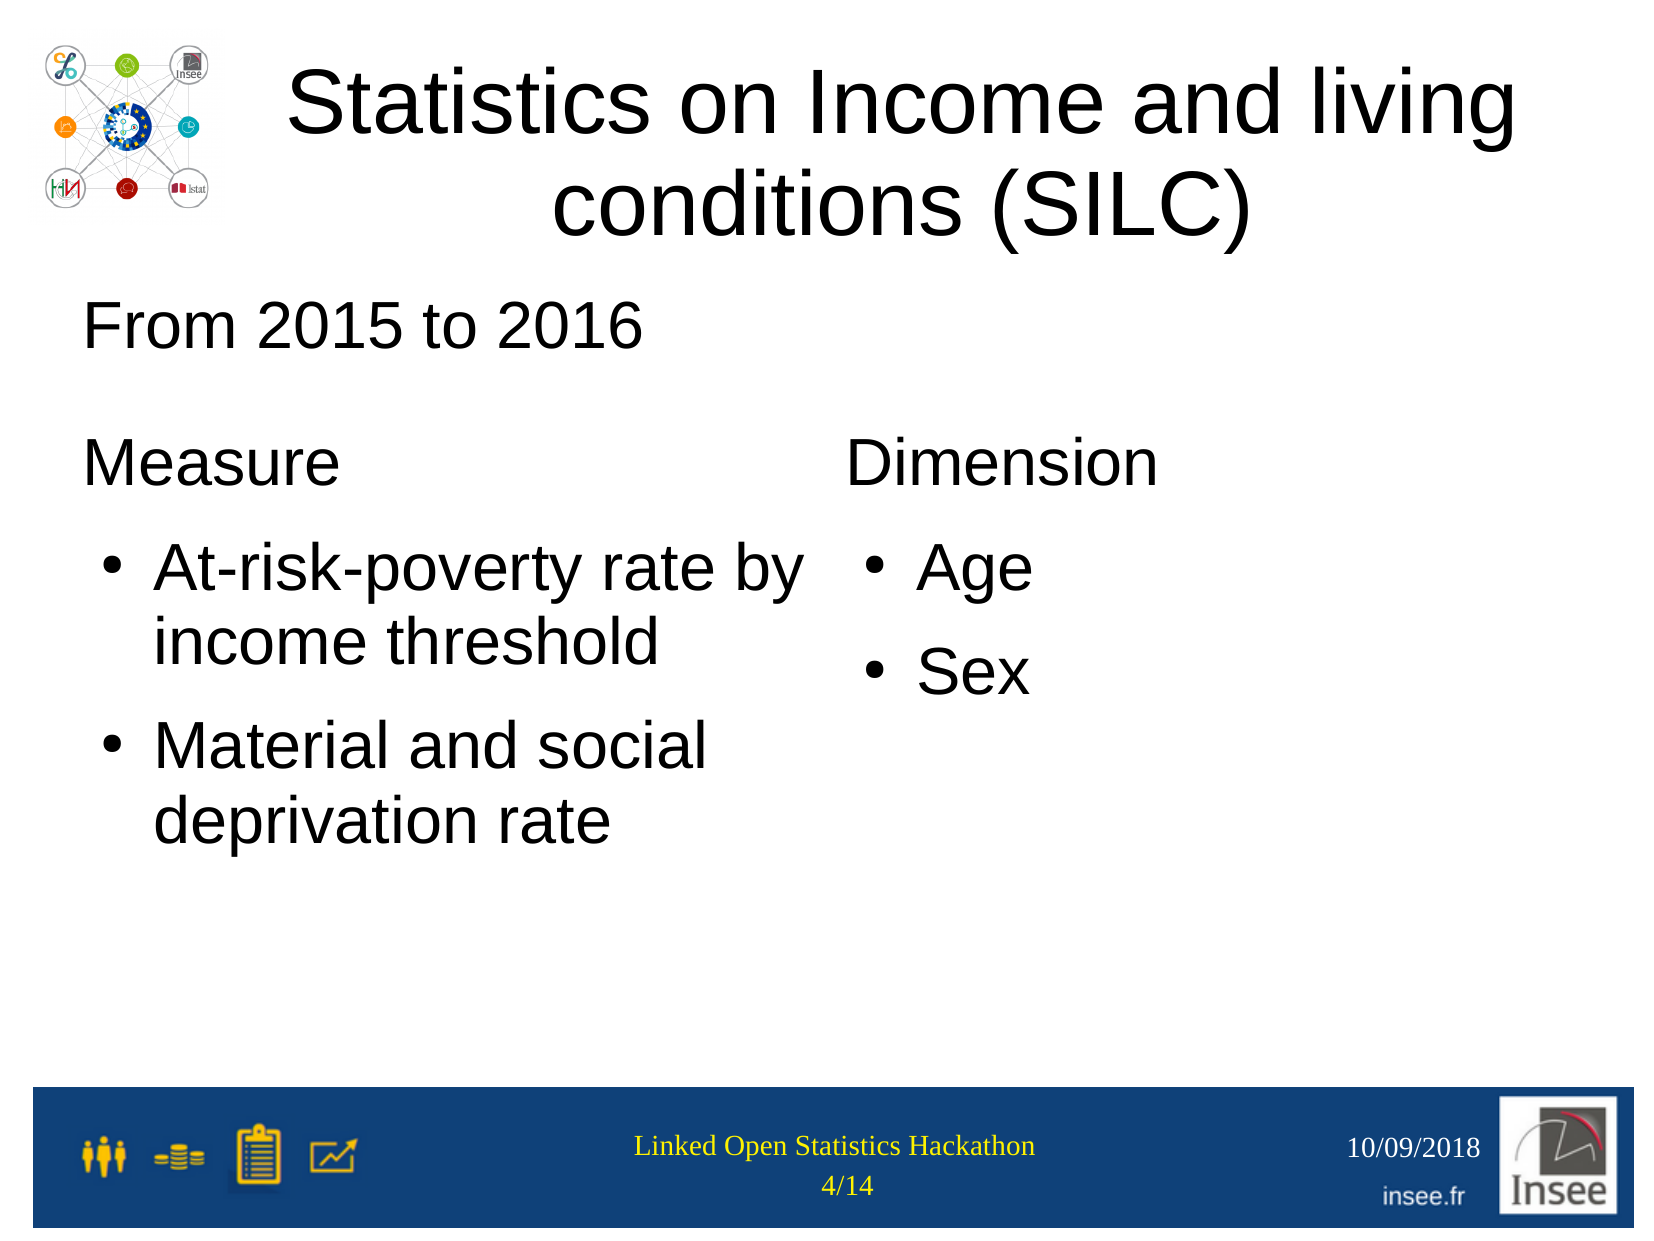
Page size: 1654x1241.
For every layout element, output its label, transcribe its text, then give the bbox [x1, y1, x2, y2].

title Statistics on Income and living conditions (SILC) [236, 49, 1571, 257]
picture [33, 1087, 1634, 1228]
list From 2015 to 2016 [82, 287, 1571, 402]
list Dimension Age Sex [845, 425, 1572, 1012]
picture [28, 28, 225, 225]
list Measure At-risk-poverty rate by income threshold Material and social deprivation rate [82, 425, 809, 1012]
